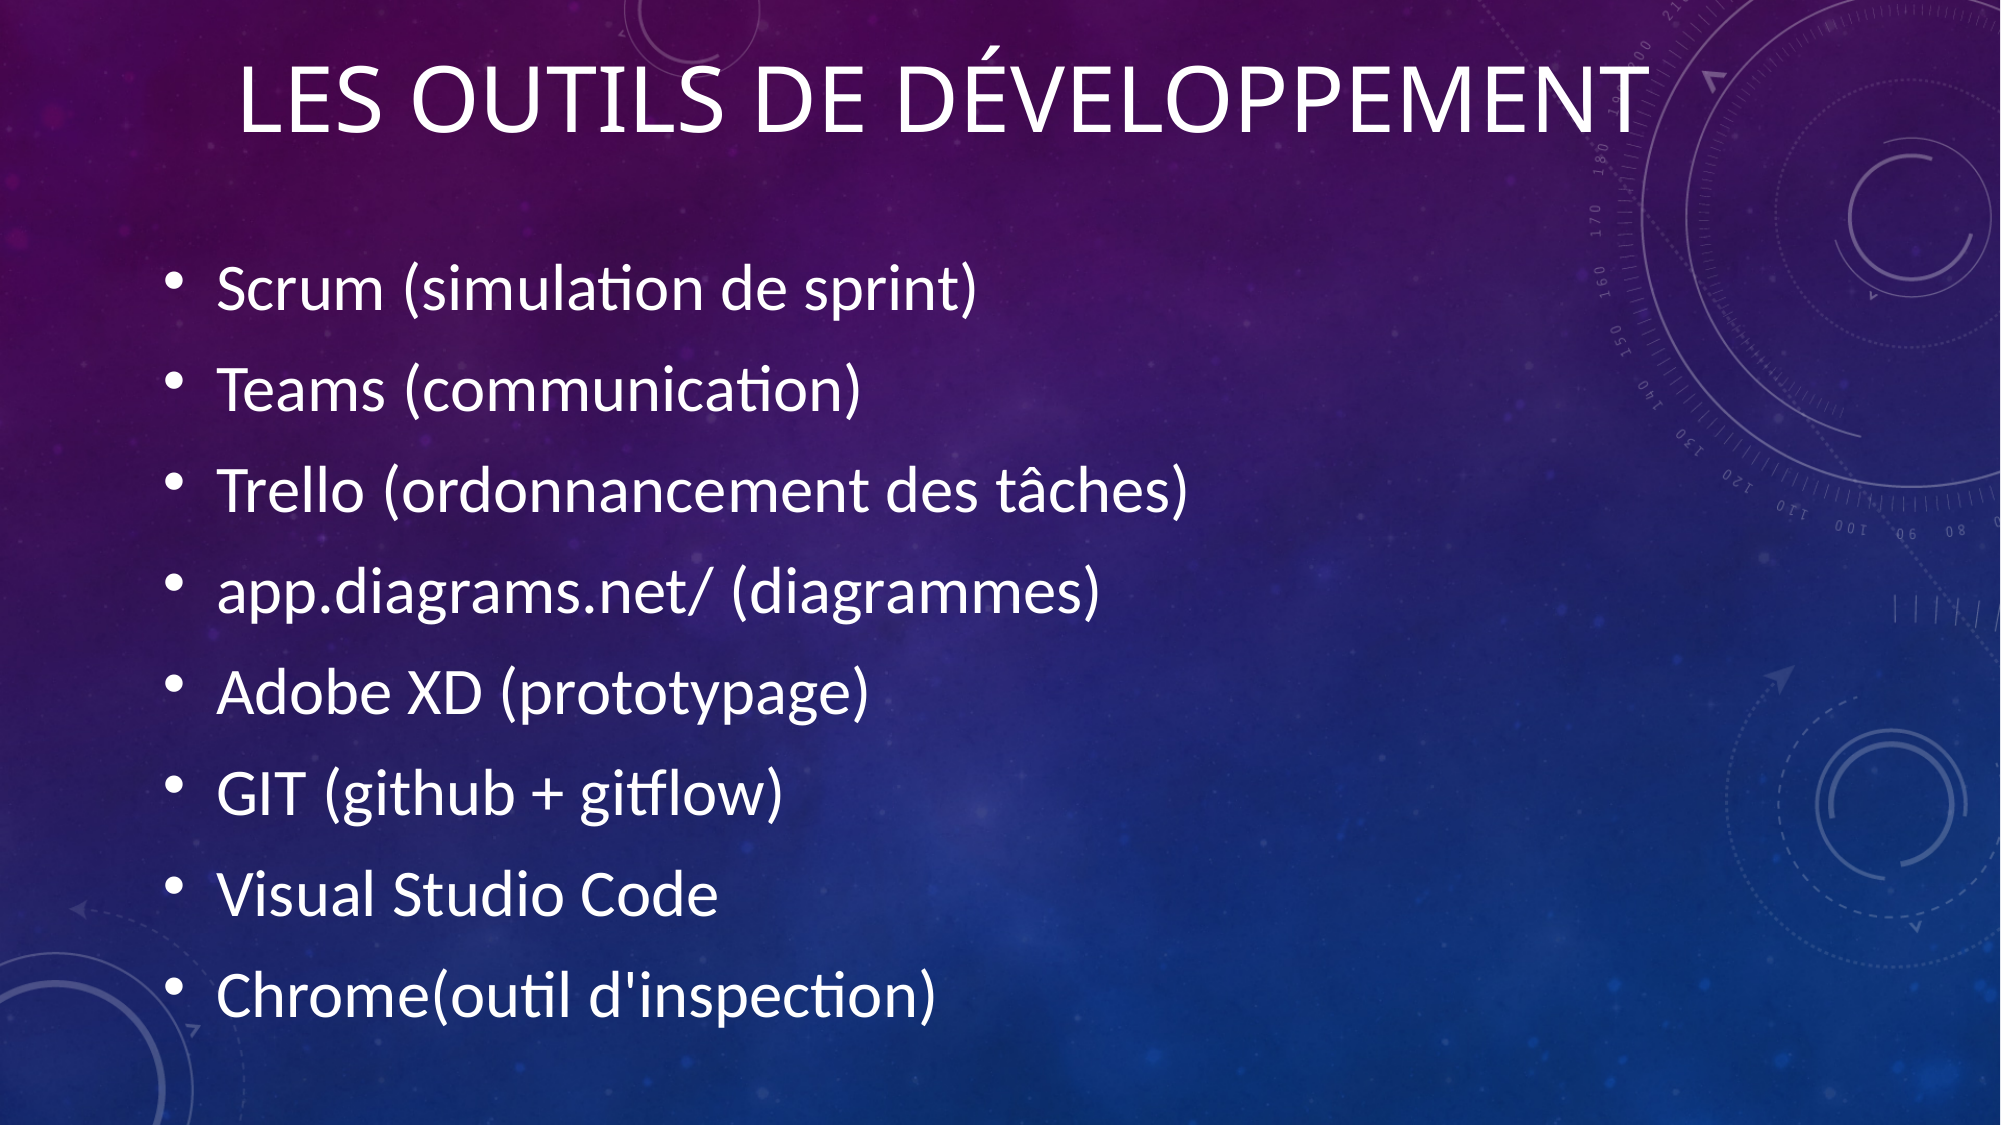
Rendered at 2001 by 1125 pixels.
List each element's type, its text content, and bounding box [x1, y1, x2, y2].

list Scrum (simulation de sprint) Teams (communication) Trello (ordonnancement des tâches) app.diagrams.net/ (diagrammes) Adobe XD (prototypage) GIT (github + gitflow) Visual Studio Code Chrome(outil d'inspection) [112, 170, 1775, 1105]
title Les outils de développement [112, 21, 1775, 170]
